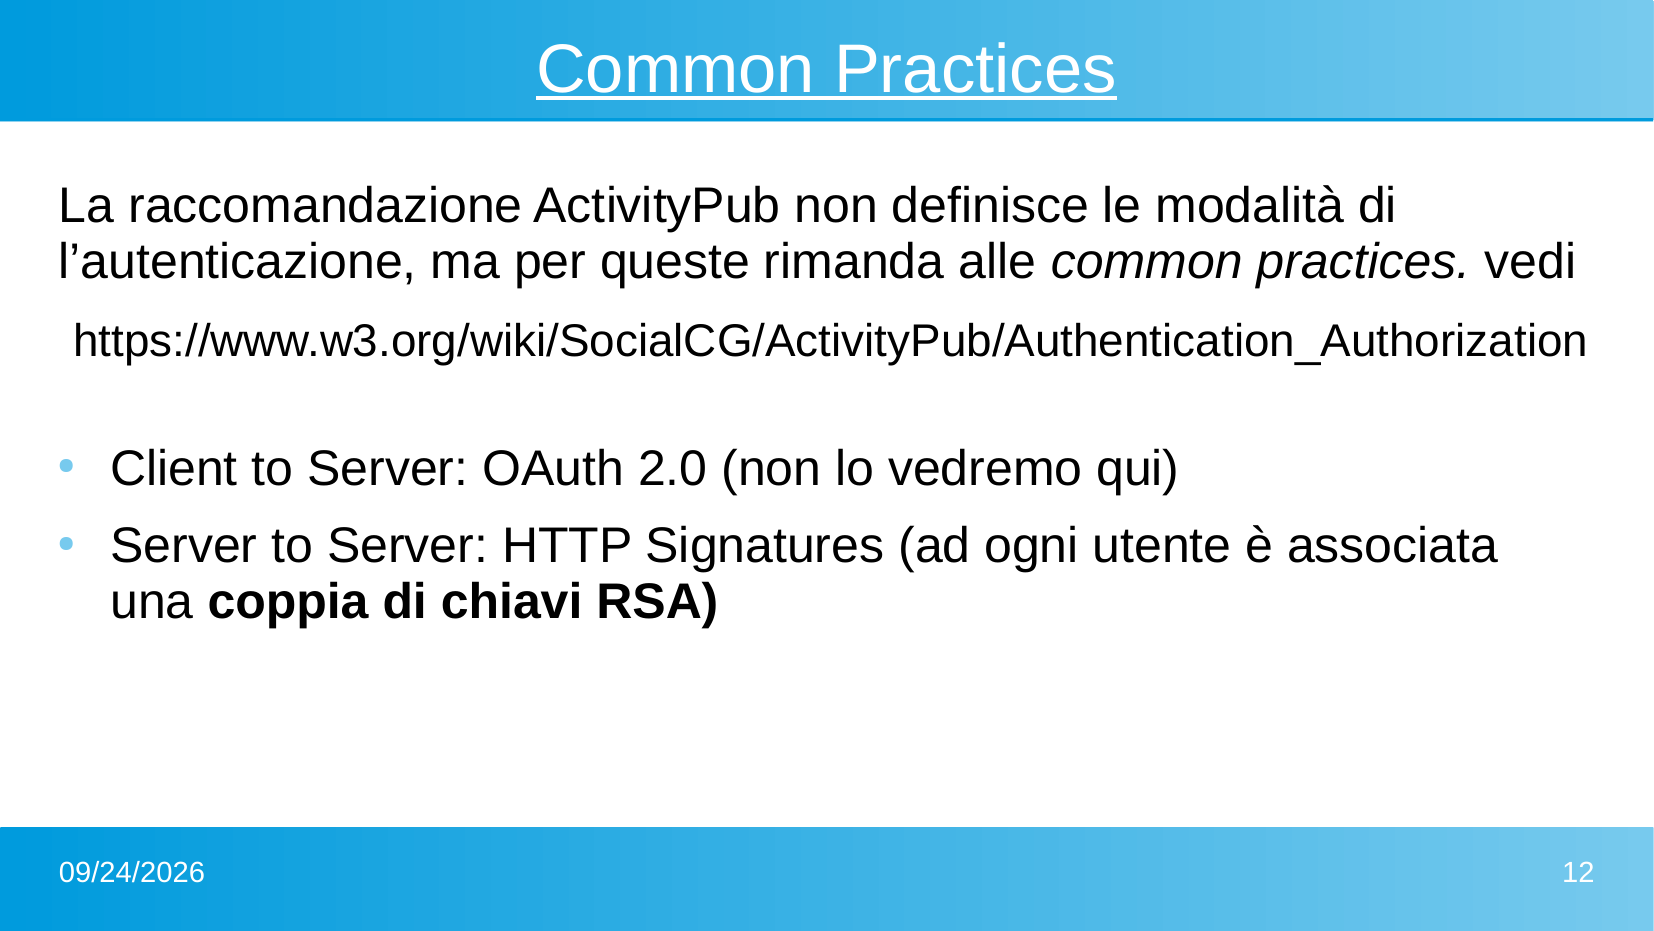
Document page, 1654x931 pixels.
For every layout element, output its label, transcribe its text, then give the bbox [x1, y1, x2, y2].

list Client to Server: OAuth 2.0 (non lo vedremo qui) Server to Server: HTTP Signatures (ad ogni utente è associata una coppia di chiavi RSA) [39, 439, 1576, 638]
list La raccomandazione ActivityPub non definisce le modalità di l’autenticazione, ma per queste rimanda alle common practices. vedi https://www.w3.org/wiki/SocialCG/ActivityPub/Authentication_Authorization [59, 177, 1595, 376]
title Common Practices [59, 29, 1595, 108]
